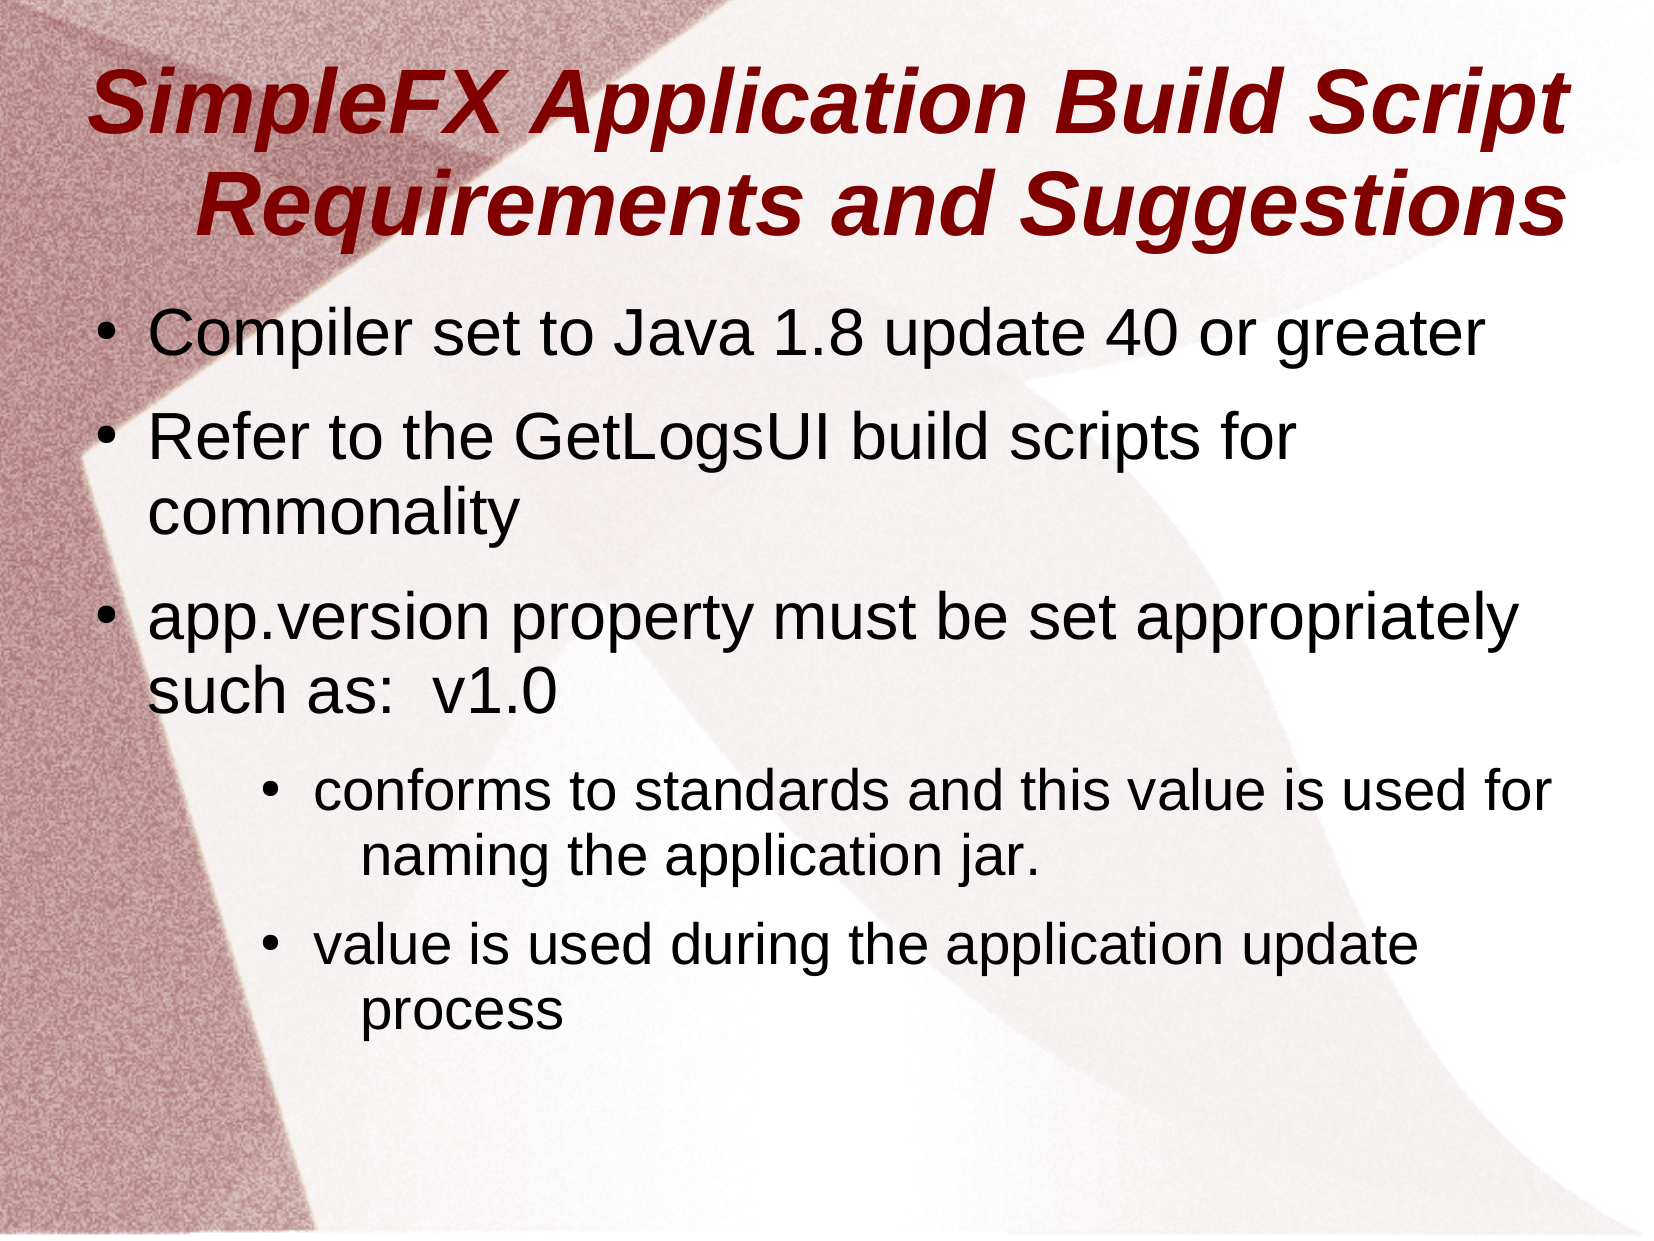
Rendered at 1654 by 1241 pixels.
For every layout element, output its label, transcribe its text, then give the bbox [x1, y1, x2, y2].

picture [0, 0, 1654, 1241]
list Compiler set to Java 1.8 update 40 or greater Refer to the GetLogsUI build scripts for commonality app.version property must be set appropriately such as: v1.0 conforms to standards and this value is used for naming the application jar. value is used during the application update process [76, 295, 1565, 1114]
title SimpleFX Application Build Script Requirements and Suggestions [82, 50, 1571, 256]
